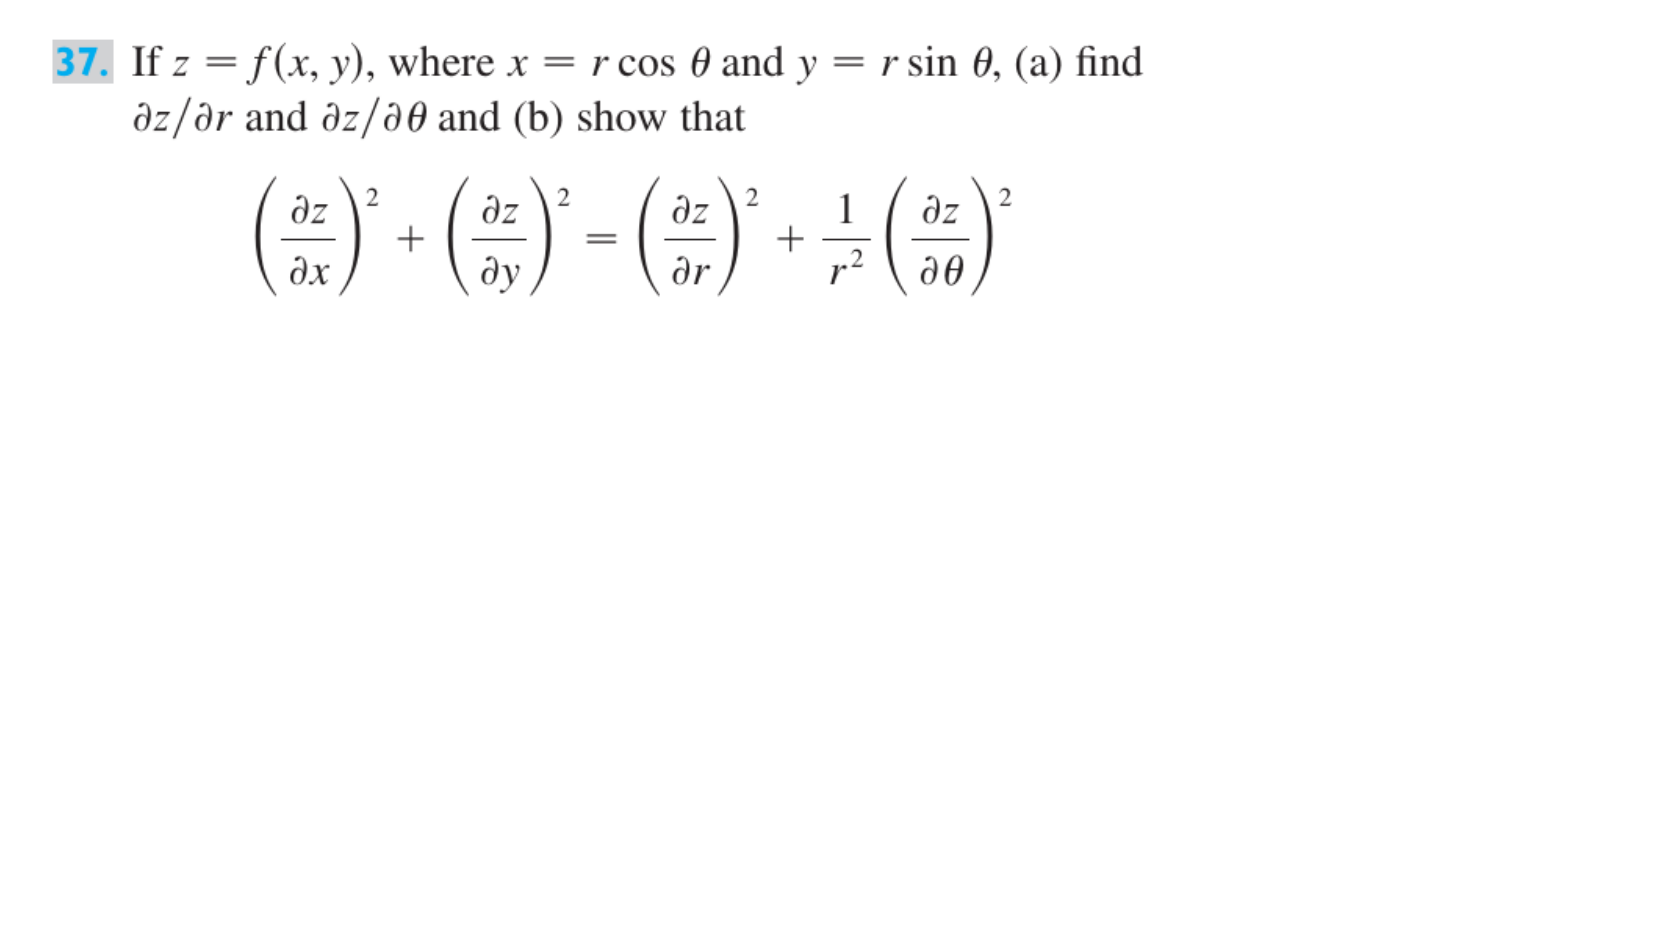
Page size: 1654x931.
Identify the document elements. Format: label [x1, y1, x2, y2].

picture [34, 29, 1170, 319]
